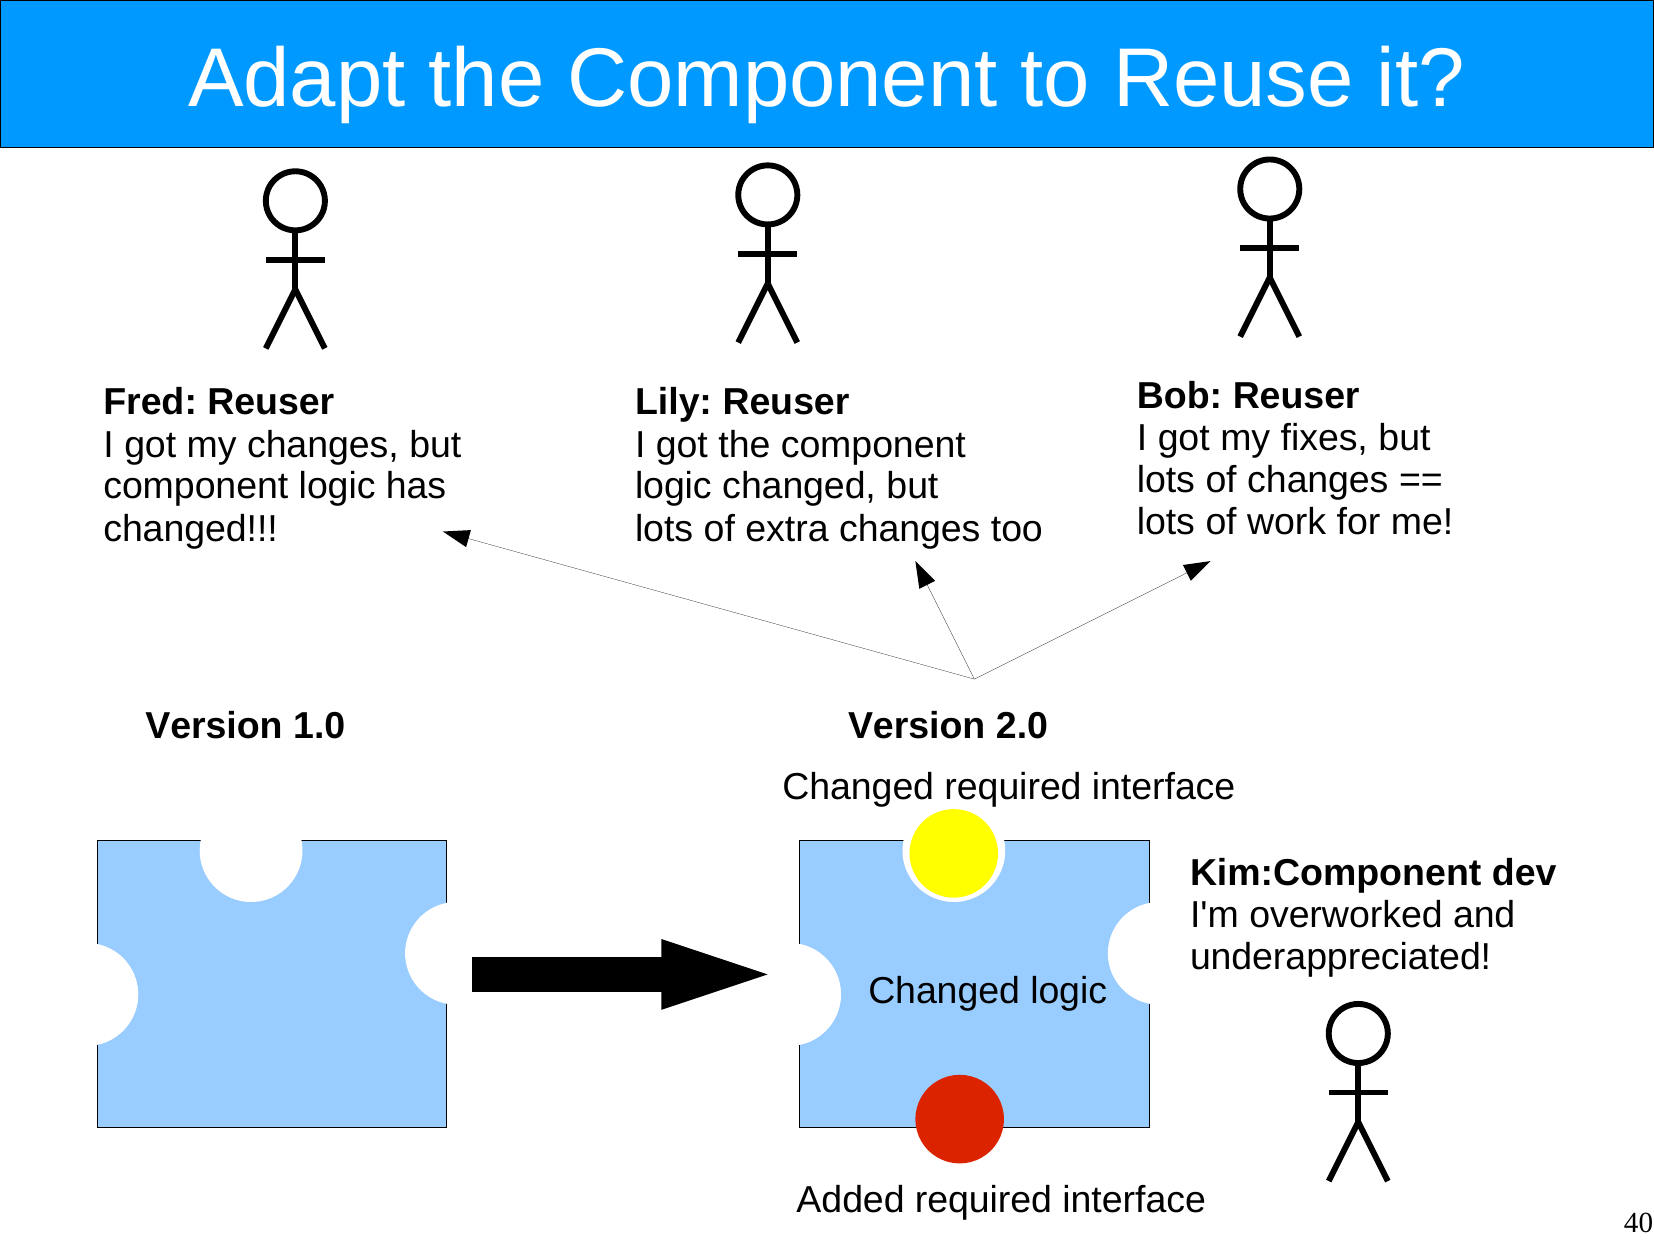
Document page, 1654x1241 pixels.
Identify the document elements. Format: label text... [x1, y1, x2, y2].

text_box Kim:Component dev I'm overworked and underappreciated! [1175, 844, 1654, 986]
text_box [265, 171, 325, 231]
text_box Version 1.0 [130, 696, 361, 754]
text_box Lily: Reuser I got the component logic changed, but lots of extra changes too [620, 373, 1058, 557]
title Adapt the Component to Reuse it? [82, 13, 1571, 142]
text_box [738, 815, 1199, 1164]
text_box Changed required interface [767, 758, 1251, 815]
text_box Version 2.0 [833, 696, 1063, 754]
text_box Bob: Reuser I got my fixes, but lots of changes == lots of work for me! [1122, 367, 1469, 550]
text_box [35, 799, 508, 1128]
text_box Fred: Reuser I got my changes, but component logic has changed!!! [88, 373, 477, 557]
text_box Added required interface [781, 1171, 1221, 1229]
text_box [738, 165, 798, 225]
text_box [1328, 1003, 1388, 1063]
text_box Changed logic [853, 962, 1123, 1020]
text_box [1240, 159, 1300, 219]
